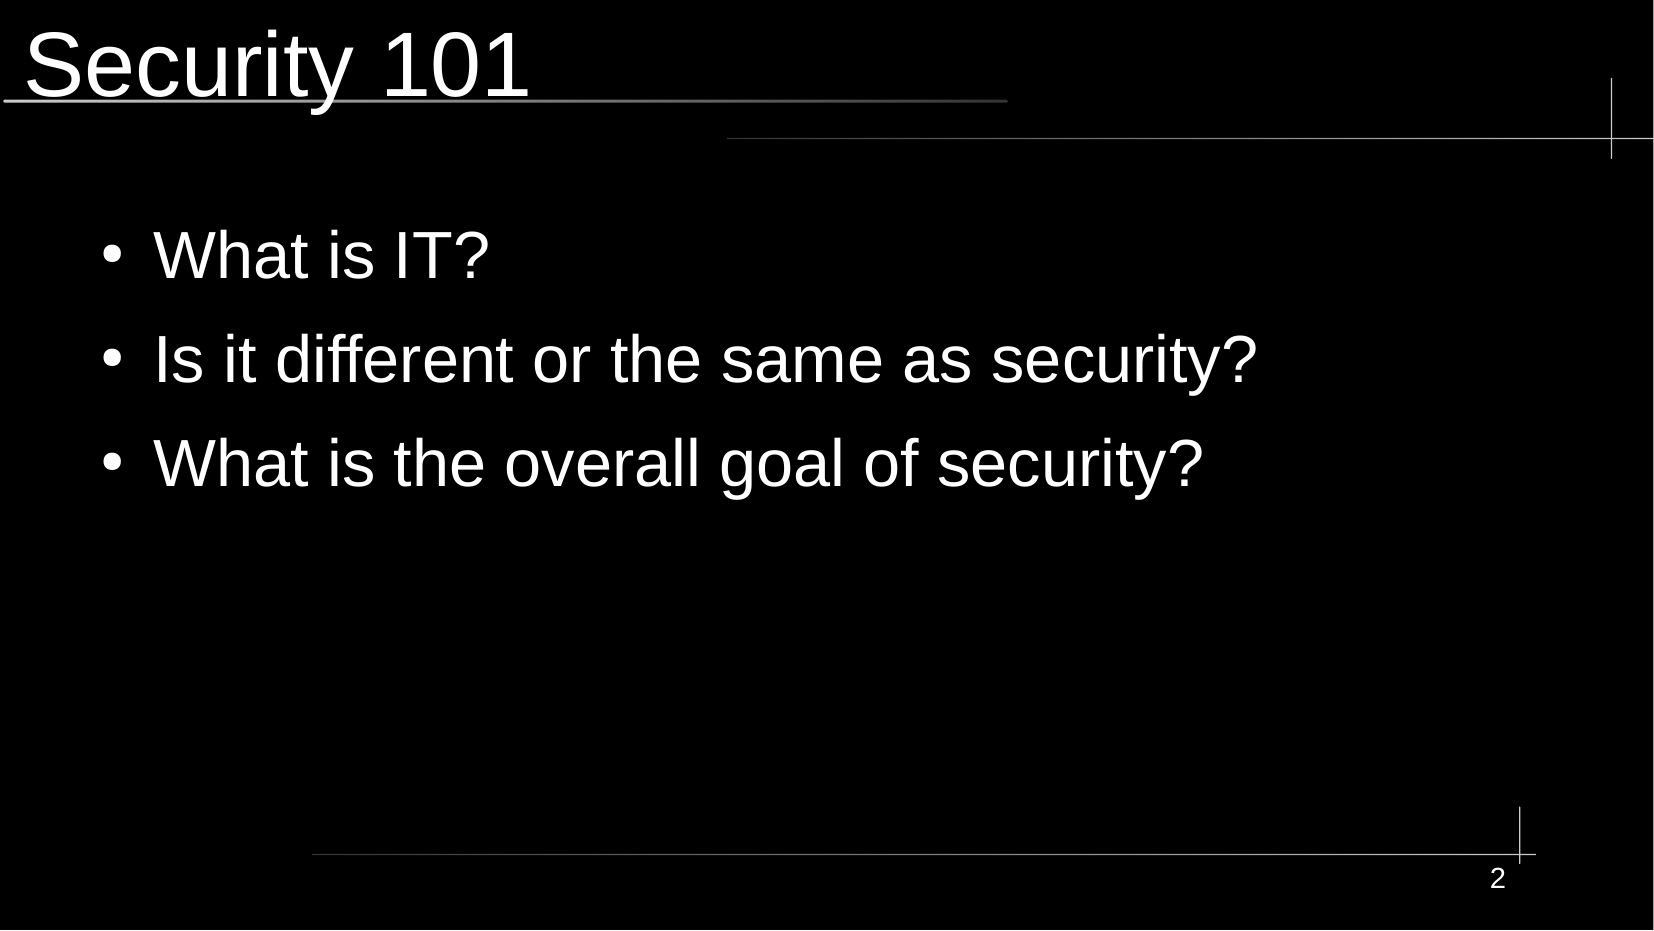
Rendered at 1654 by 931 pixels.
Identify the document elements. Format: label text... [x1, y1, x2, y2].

title Security 101 [23, 11, 1589, 119]
list What is IT? Is it different or the same as security? What is the overall goal of security? [82, 217, 1571, 758]
